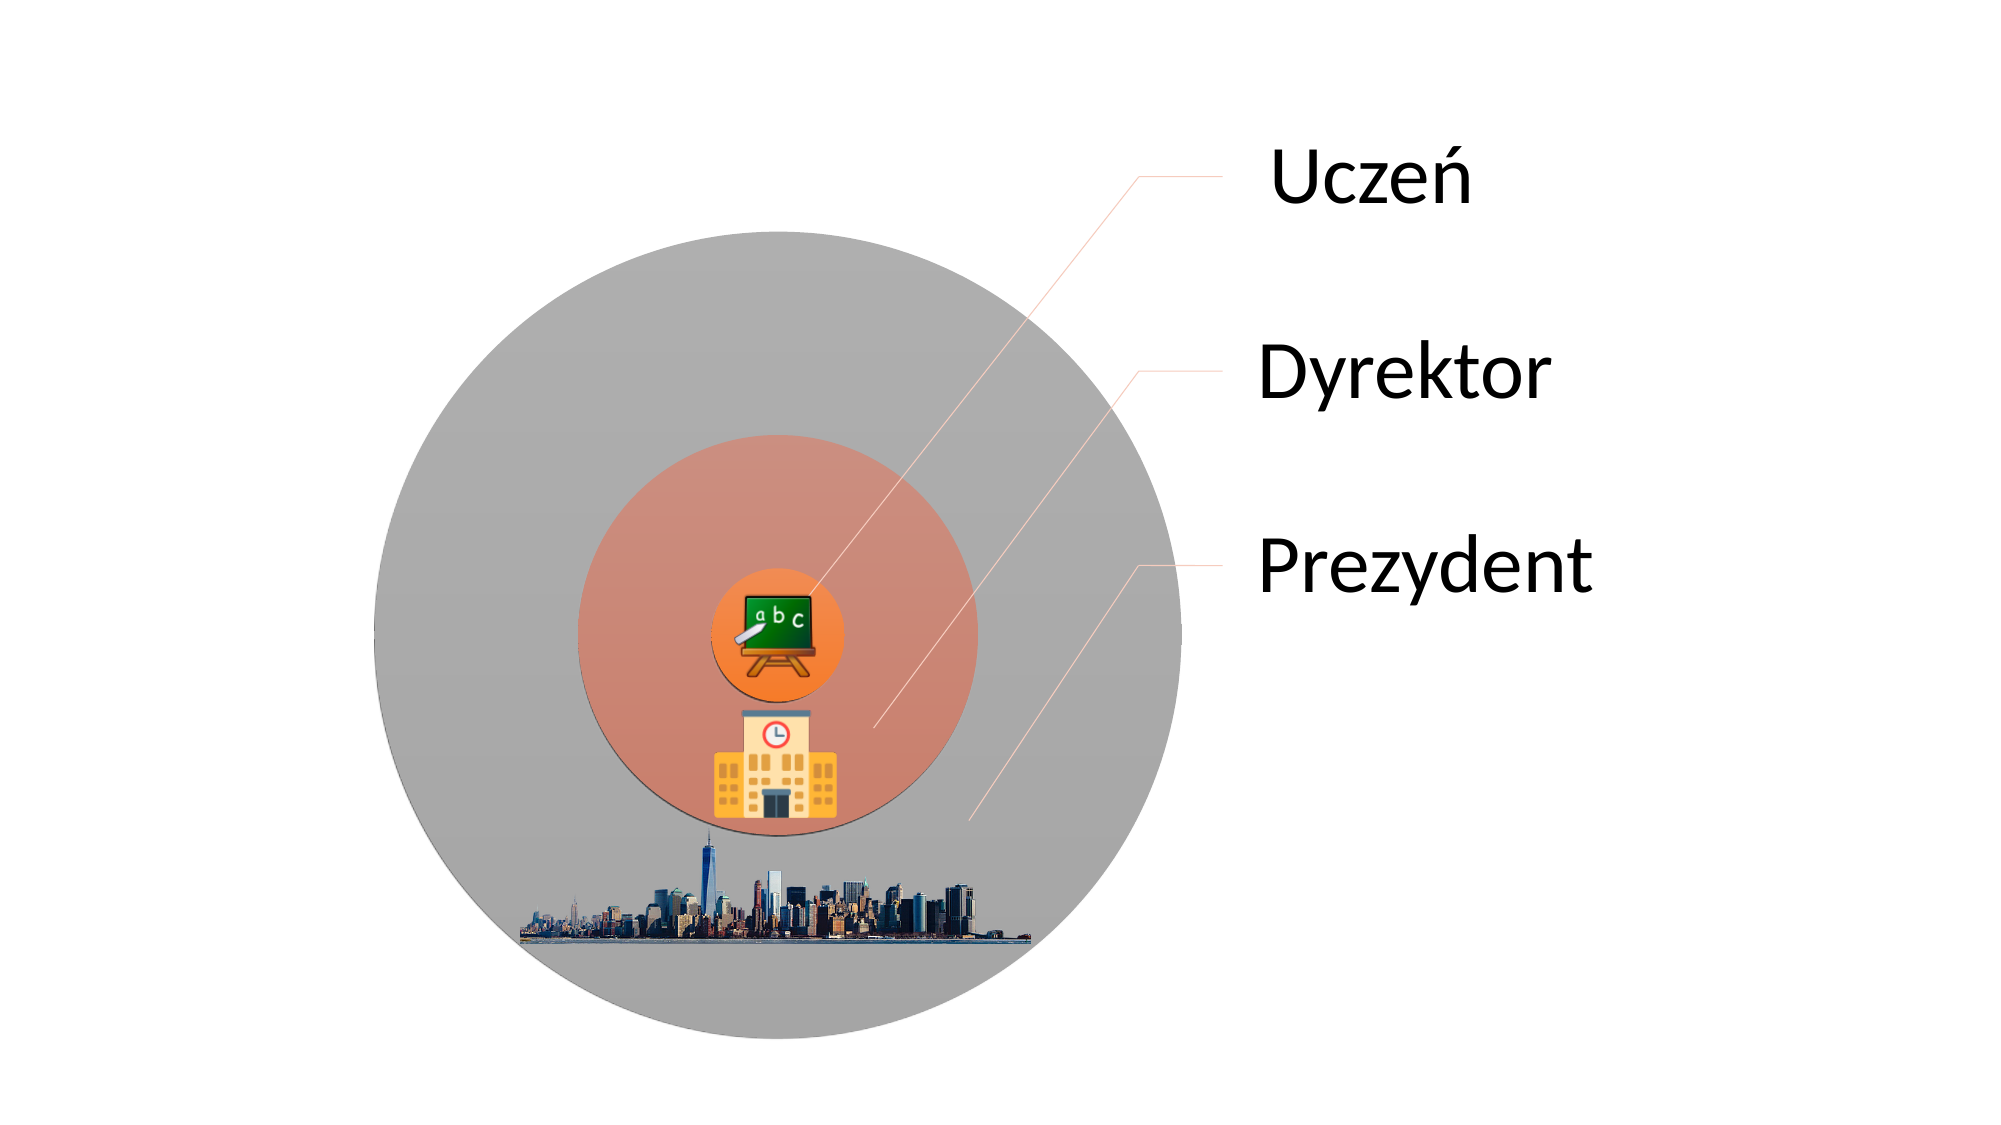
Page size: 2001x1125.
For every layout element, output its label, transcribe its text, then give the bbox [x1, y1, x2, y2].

text_box Dyrektor [1211, 273, 1641, 468]
text_box [374, 231, 1182, 1039]
text_box Uczeń [1222, 79, 1556, 273]
text_box Prezydent [1211, 468, 1684, 663]
picture [520, 695, 1031, 944]
picture [730, 591, 821, 683]
